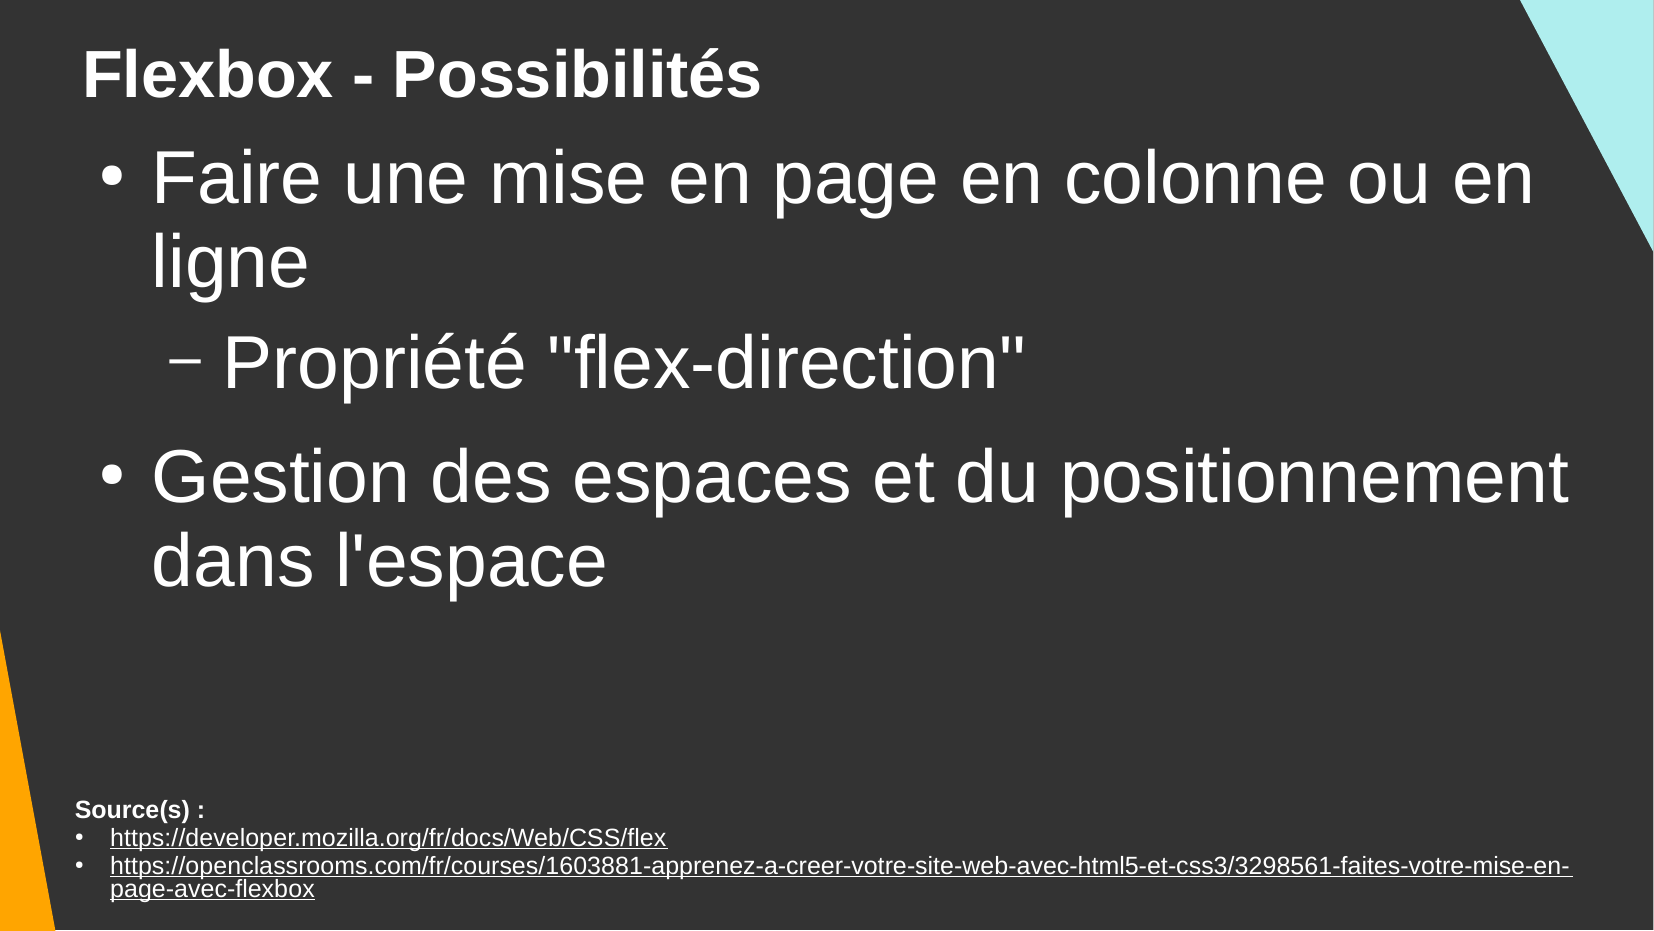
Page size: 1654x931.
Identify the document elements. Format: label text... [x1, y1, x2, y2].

text_box [0, 630, 56, 931]
list Faire une mise en page en colonne ou en ligne Propriété "flex-direction" Gestion des espaces et du positionnement dans l'espace [80, 135, 1605, 733]
title Flexbox - Possibilités [82, 37, 1571, 114]
text_box [1520, 0, 1654, 254]
text_box Source(s) : https://developer.mozilla.org/fr/docs/Web/CSS/flex https://openclassrooms.com/fr/courses/1603881-apprenez-a-creer-votre-site-web-avec-html5-et-css3/3298561-faites-votre-mise-en-page-avec-flexbox [60, 788, 1595, 916]
